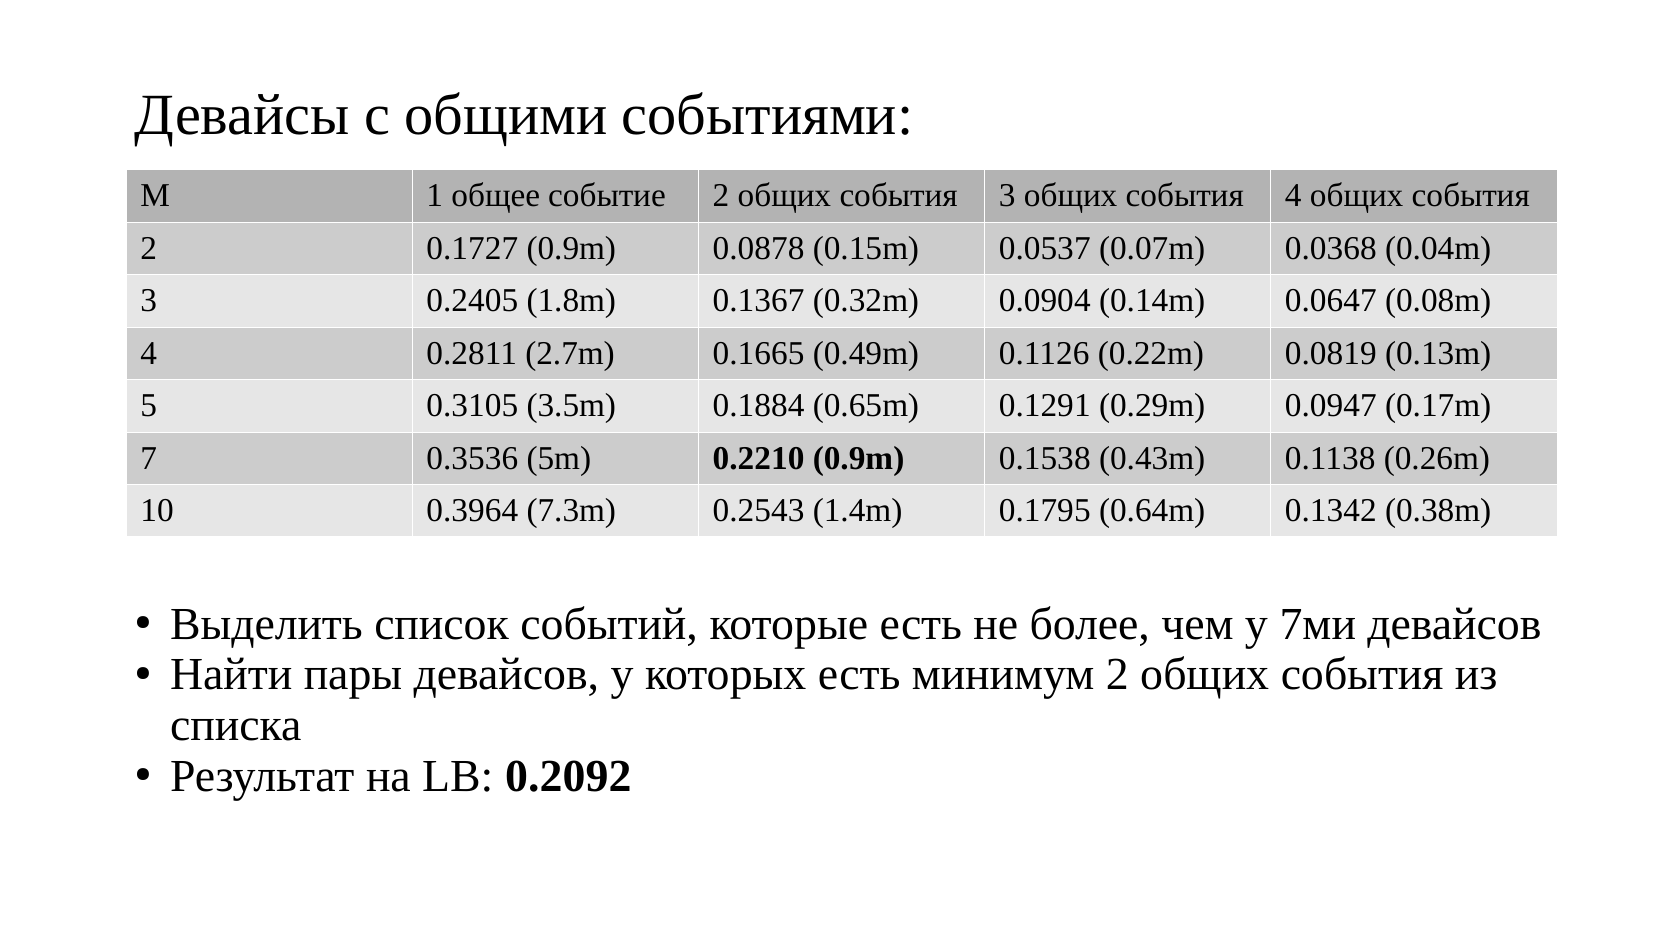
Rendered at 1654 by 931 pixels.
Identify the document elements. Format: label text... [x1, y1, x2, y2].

table_cell 0.1291 (0.29m) [985, 380, 1270, 432]
table_cell 0.1727 (0.9m) [413, 223, 698, 274]
table_cell 0.2210 (0.9m) [699, 433, 984, 484]
table_cell 3 [127, 275, 412, 327]
table_cell 0.1126 (0.22m) [985, 328, 1270, 379]
table_cell 0.0537 (0.07m) [985, 223, 1270, 274]
text_box Выделить список событий, которые есть не более, чем у 7ми девайсов Найти пары девайсов, у которых есть минимум 2 общих события из списка Результат на LB: 0.2092 [120, 591, 1621, 810]
table_cell 0.1665 (0.49m) [699, 328, 984, 379]
table_cell 0.0368 (0.04m) [1271, 223, 1557, 274]
table_header 1 общее событие [413, 170, 698, 222]
table_cell 5 [127, 380, 412, 432]
table_cell 0.3105 (3.5m) [413, 380, 698, 432]
text_box Девайсы с общими событиями: [120, 75, 929, 155]
table_cell 0.0947 (0.17m) [1271, 380, 1557, 432]
table_cell 4 [127, 328, 412, 379]
table_cell 0.0878 (0.15m) [699, 223, 984, 274]
table_cell 0.1538 (0.43m) [985, 433, 1270, 484]
table_cell 0.1342 (0.38m) [1271, 485, 1557, 536]
table_cell 0.1795 (0.64m) [985, 485, 1270, 536]
table_cell 0.1884 (0.65m) [699, 380, 984, 432]
table_cell 0.0904 (0.14m) [985, 275, 1270, 327]
table_cell 7 [127, 433, 412, 484]
table_cell 0.0647 (0.08m) [1271, 275, 1557, 327]
table_header 2 общих события [699, 170, 984, 222]
table_cell 0.2811 (2.7m) [413, 328, 698, 379]
table_cell 0.3536 (5m) [413, 433, 698, 484]
table_header 3 общих события [985, 170, 1270, 222]
table_cell 0.2543 (1.4m) [699, 485, 984, 536]
table_cell 2 [127, 223, 412, 274]
table_cell 10 [127, 485, 412, 536]
table_cell 0.2405 (1.8m) [413, 275, 698, 327]
table_cell 0.0819 (0.13m) [1271, 328, 1557, 379]
table_cell 0.1138 (0.26m) [1271, 433, 1557, 484]
table_header 4 общих события [1271, 170, 1557, 222]
table_cell 0.1367 (0.32m) [699, 275, 984, 327]
table_cell 0.3964 (7.3m) [413, 485, 698, 536]
table_header M [127, 170, 412, 222]
